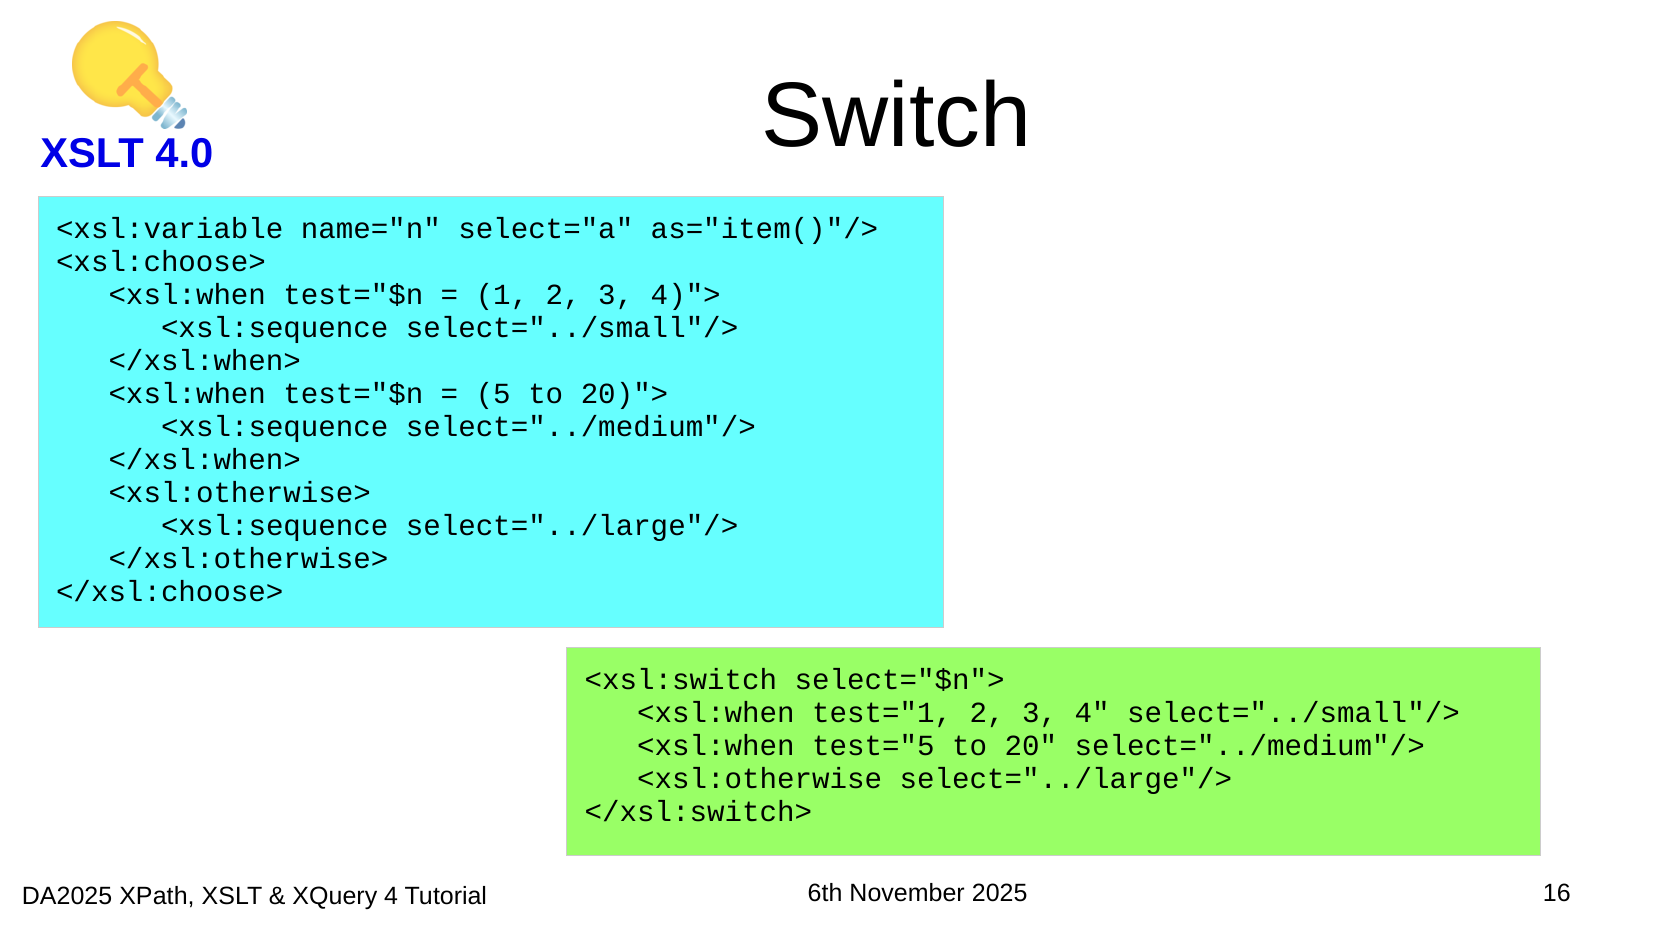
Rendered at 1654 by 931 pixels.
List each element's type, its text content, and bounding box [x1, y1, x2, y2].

text_box <xsl:variable name="n" select="a" as="item()"/> <xsl:choose> <xsl:when test="$n = (1, 2, 3, 4)"> <xsl:sequence select="../small"/> </xsl:when> <xsl:when test="$n = (5 to 20)"> <xsl:sequence select="../medium"/> </xsl:when> <xsl:otherwise> <xsl:sequence select="../large"/> </xsl:otherwise> </xsl:choose> [38, 196, 944, 628]
title Switch [222, 37, 1571, 193]
text_box <xsl:switch select="$n"> <xsl:when test="1, 2, 3, 4" select="../small"/> <xsl:when test="5 to 20" select="../medium"/> <xsl:otherwise select="../large"/> </xsl:switch> [566, 647, 1541, 856]
picture [72, 21, 187, 129]
